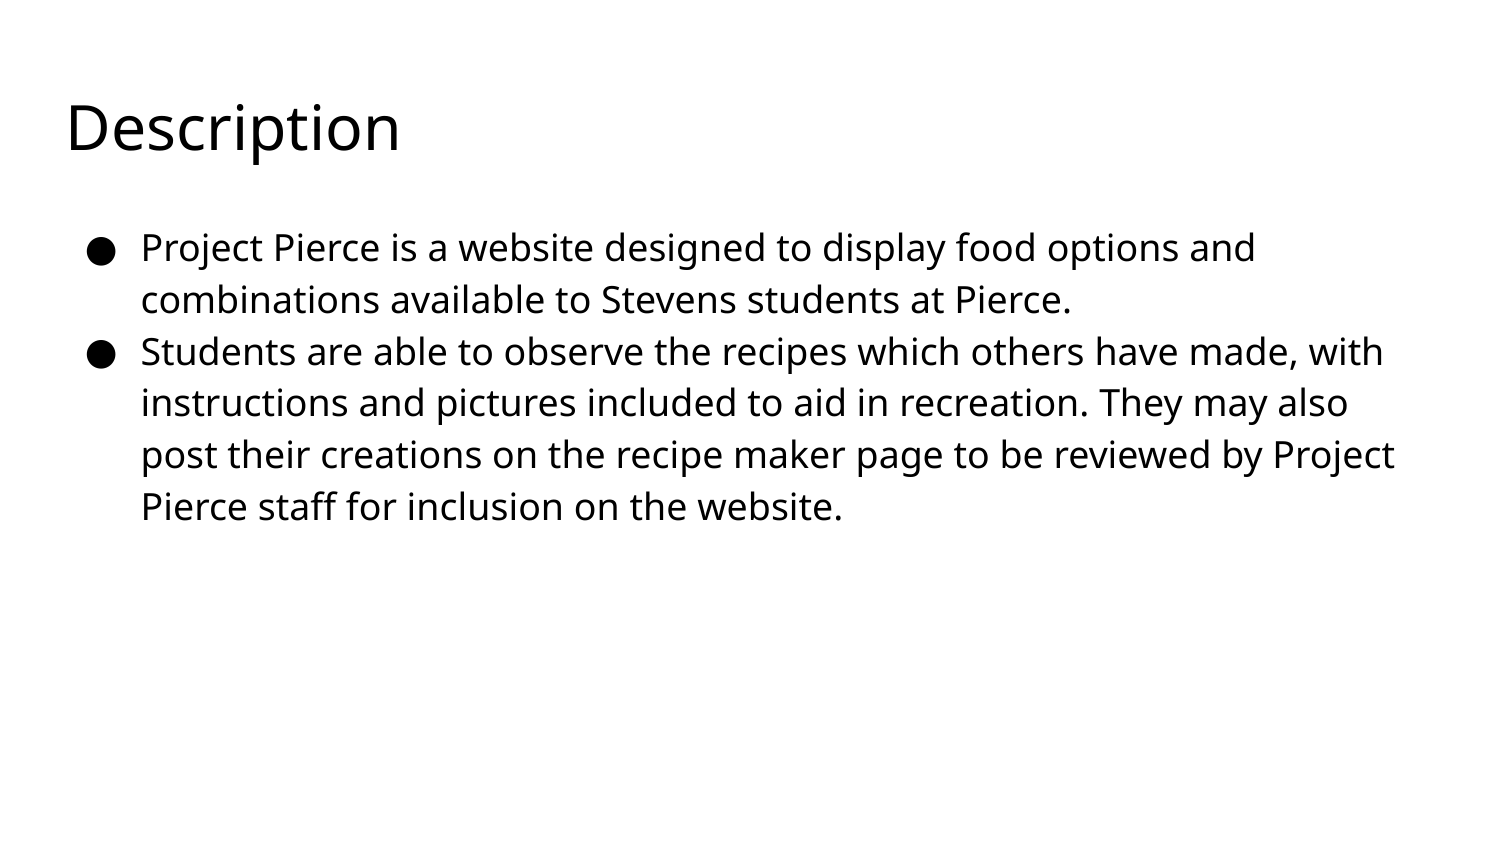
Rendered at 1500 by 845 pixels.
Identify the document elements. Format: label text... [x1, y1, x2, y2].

text_box Description [50, 72, 1449, 167]
text_box Project Pierce is a website designed to display food options and combinations available to Stevens students at Pierce. Students are able to observe the recipes which others have made, with instructions and pictures included to aid in recreation. They may also post their creations on the recipe maker page to be reviewed by Project Pierce staff for inclusion on the website. [50, 202, 1449, 750]
